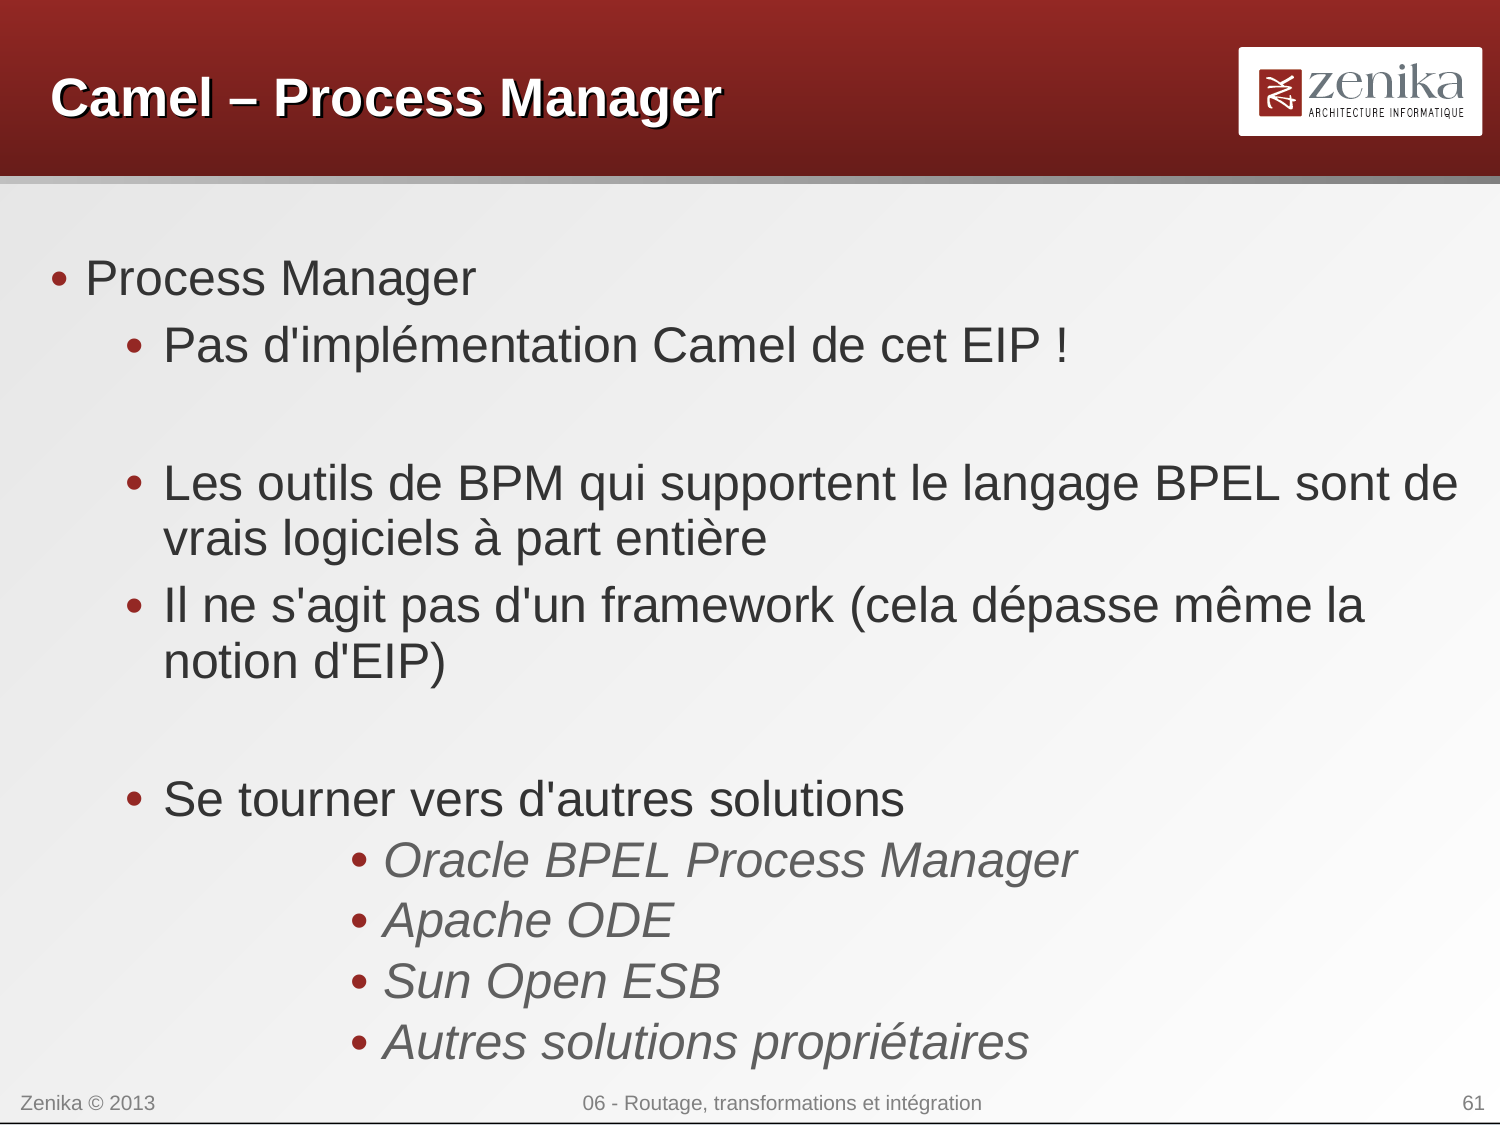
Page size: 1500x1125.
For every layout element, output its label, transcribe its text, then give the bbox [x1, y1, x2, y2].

picture [1257, 58, 1464, 125]
title Camel – Process Manager [50, 22, 1206, 172]
list Process Manager Pas d'implémentation Camel de cet EIP ! Les outils de BPM qui supportent le langage BPEL sont de vrais logiciels à part entière Il ne s'agit pas d'un framework (cela dépasse même la notion d'EIP) Se tourner vers d'autres solutions Oracle BPEL Process Manager Apache ODE Sun Open ESB Autres solutions propriétaires [50, 250, 1477, 1071]
